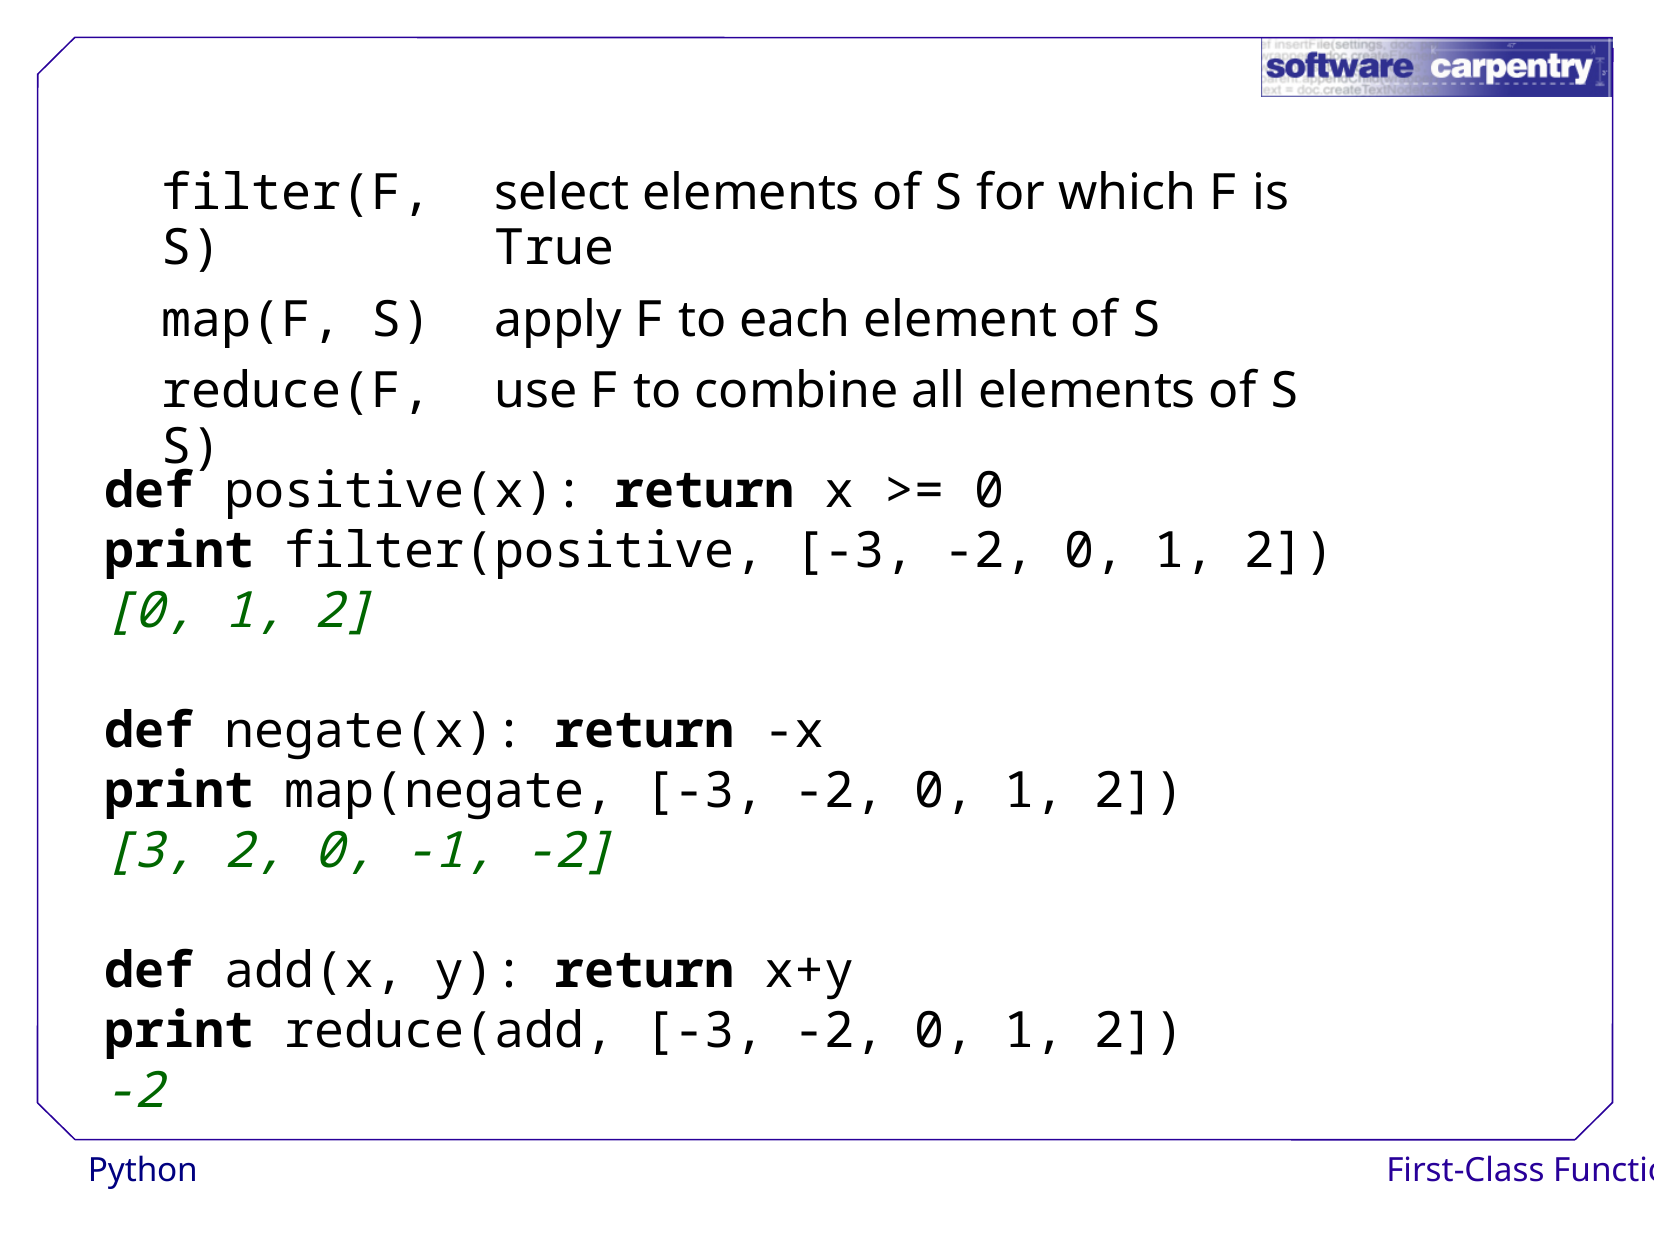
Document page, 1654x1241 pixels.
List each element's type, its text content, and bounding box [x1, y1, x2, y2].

table_cell apply F to each element of S [480, 284, 1384, 355]
table_cell use F to combine all elements of S [480, 355, 1384, 482]
table_header filter(F, S) [146, 157, 480, 284]
picture [1261, 39, 1613, 97]
table_cell map(F, S) [146, 284, 480, 355]
text_box def positive(x): return x >= 0 print filter(positive, [-3, -2, 0, 1, 2]) [0, 1, 2] def negate(x): return -x print map(negate, [-3, -2, 0, 1, 2]) [3, 2, 0, -1, -2] def add(x, y): return x+y print reduce(add, [-3, -2, 0, 1, 2]) -2 [89, 449, 1234, 1121]
table_header select elements of S for which F is True [480, 157, 1384, 284]
table_cell reduce(F, S) [146, 355, 480, 449]
